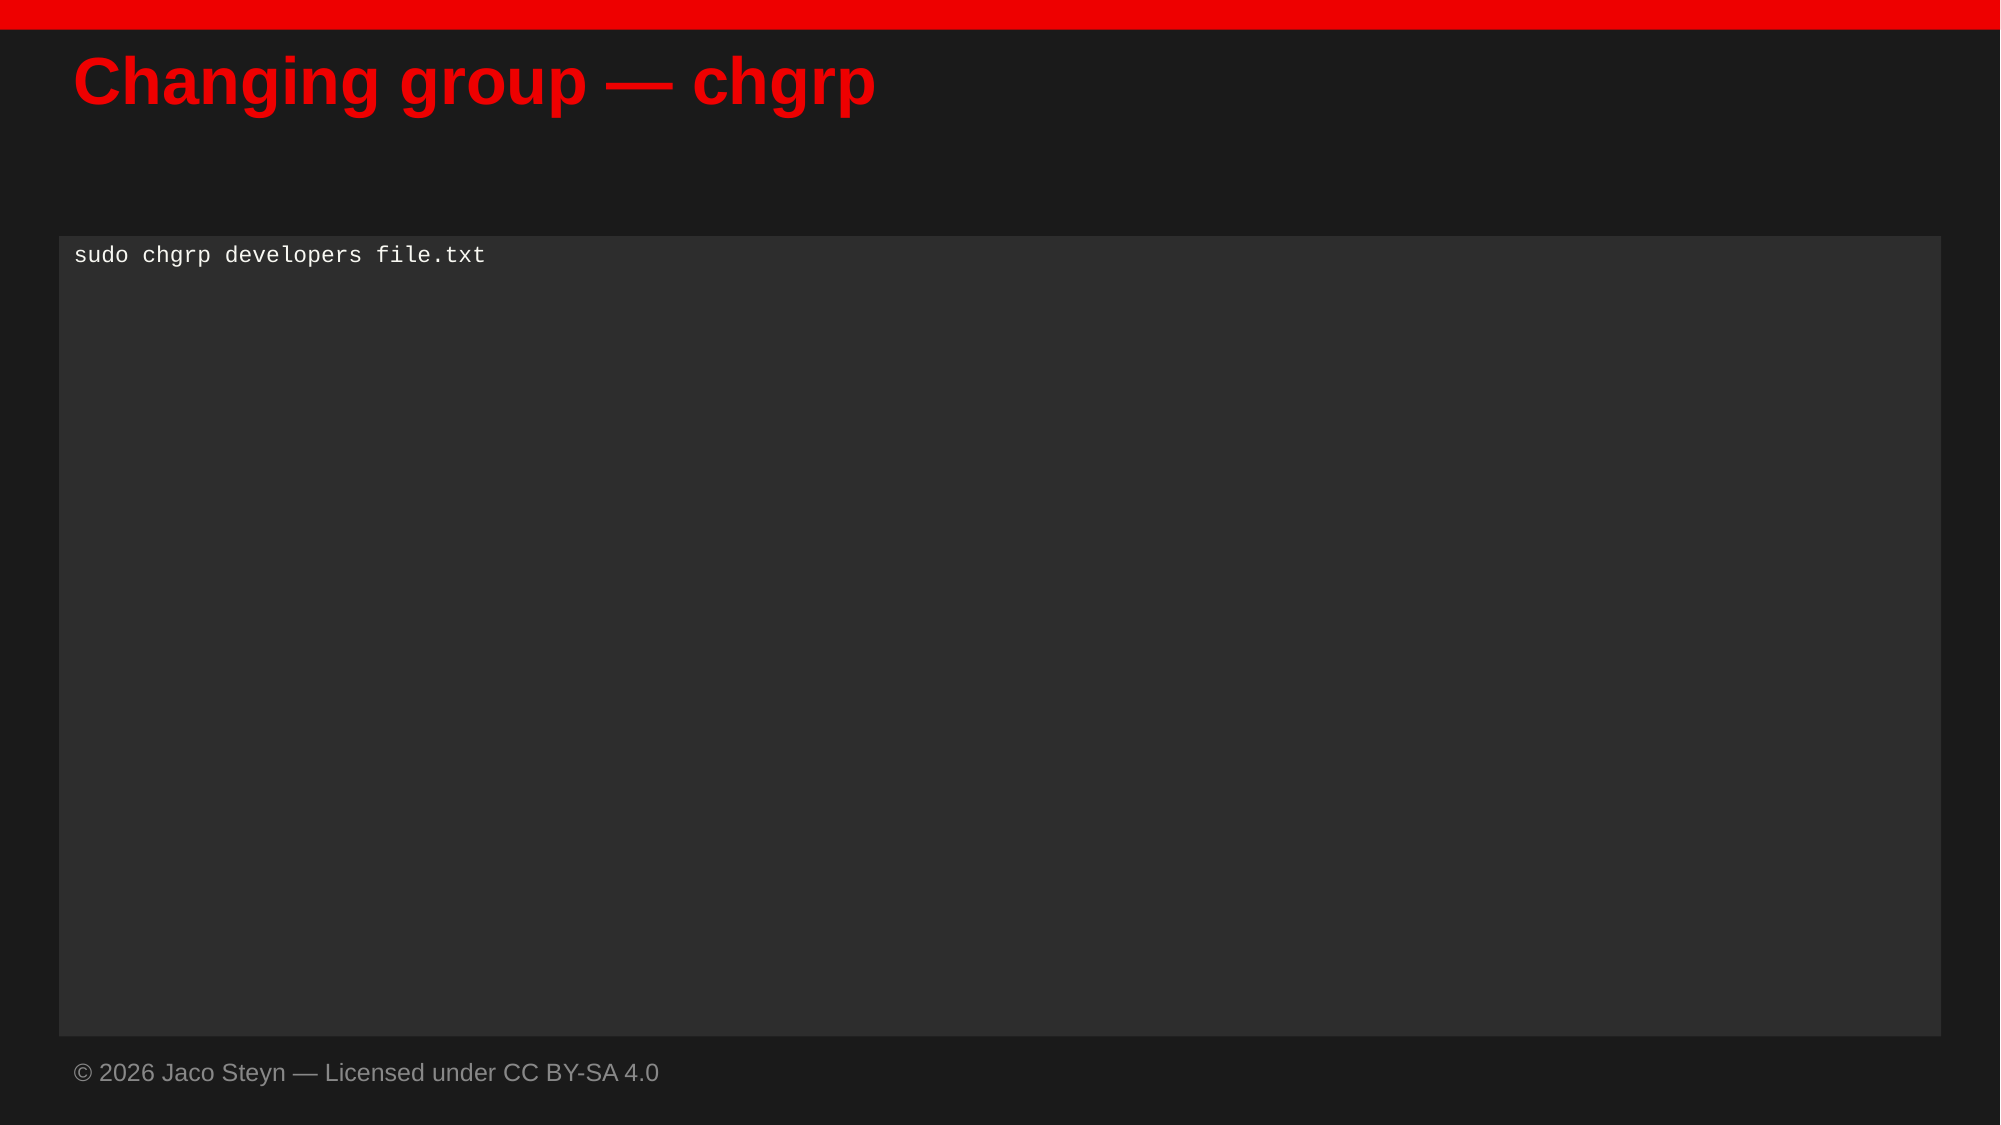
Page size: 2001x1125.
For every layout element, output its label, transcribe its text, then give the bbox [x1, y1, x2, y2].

text_box sudo chgrp developers file.txt [59, 236, 1942, 1037]
text_box © 2026 Jaco Steyn — Licensed under CC BY-SA 4.0 [59, 1051, 1942, 1093]
text_box Changing group — chgrp [59, 36, 1942, 208]
text_box [0, 0, 2001, 30]
